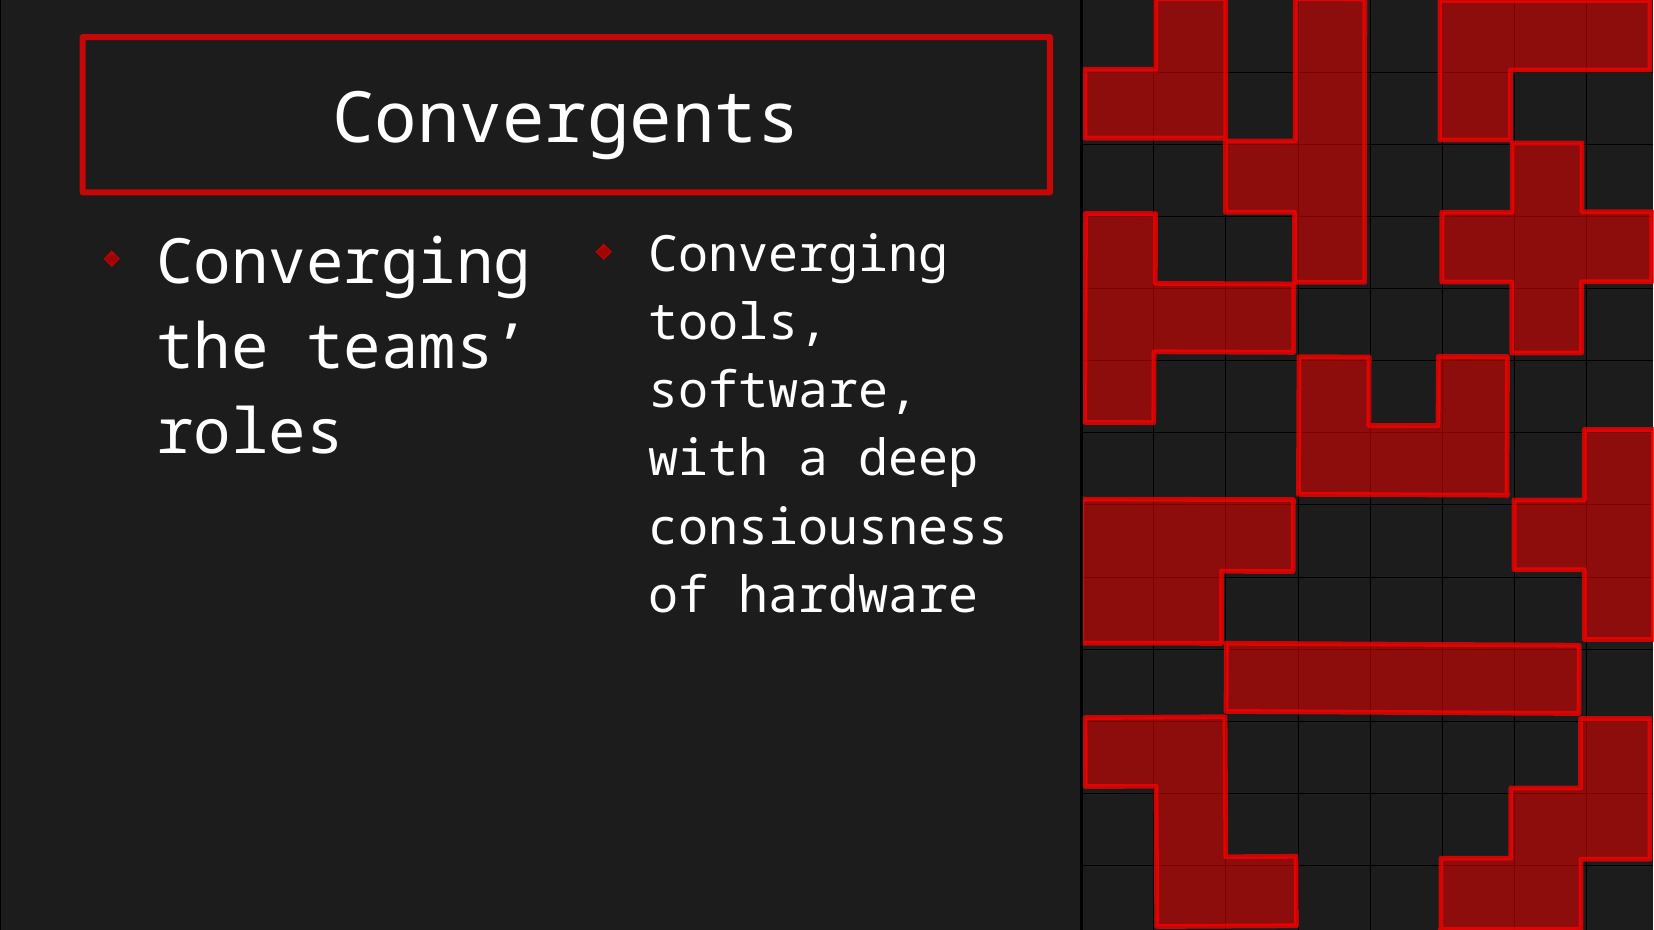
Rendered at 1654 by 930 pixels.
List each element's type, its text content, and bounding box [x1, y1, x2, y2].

title Convergents [82, 37, 1051, 193]
list Converging tools, software, with a deep consiousness of hardware [577, 217, 1032, 788]
list Converging the teams’ roles [85, 216, 540, 787]
